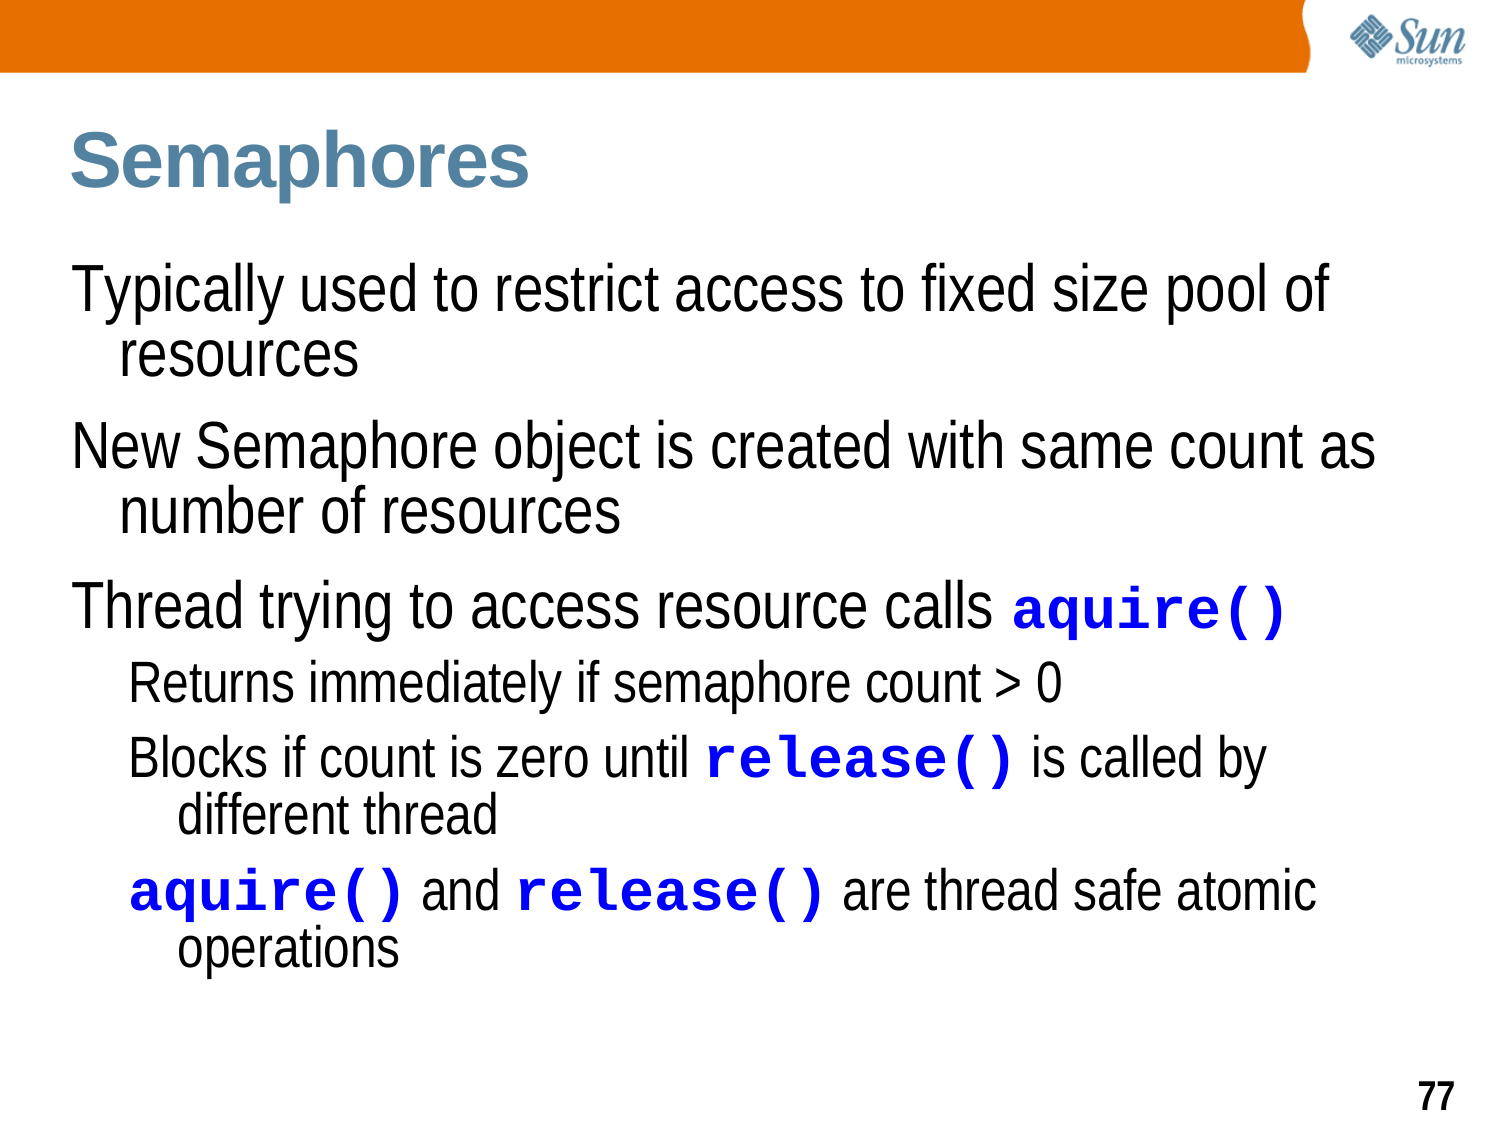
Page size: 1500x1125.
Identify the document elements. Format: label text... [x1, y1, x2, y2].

list Typically used to restrict access to fixed size pool of resources New Semaphore object is created with same count as number of resources Thread trying to access resource calls aquire() Returns immediately if semaphore count > 0 Blocks if count is zero until release() is called by different thread aquire() and release() are thread safe atomic operations [51, 258, 1393, 1081]
title Semaphores [69, 124, 1432, 266]
picture [0, 0, 1500, 75]
